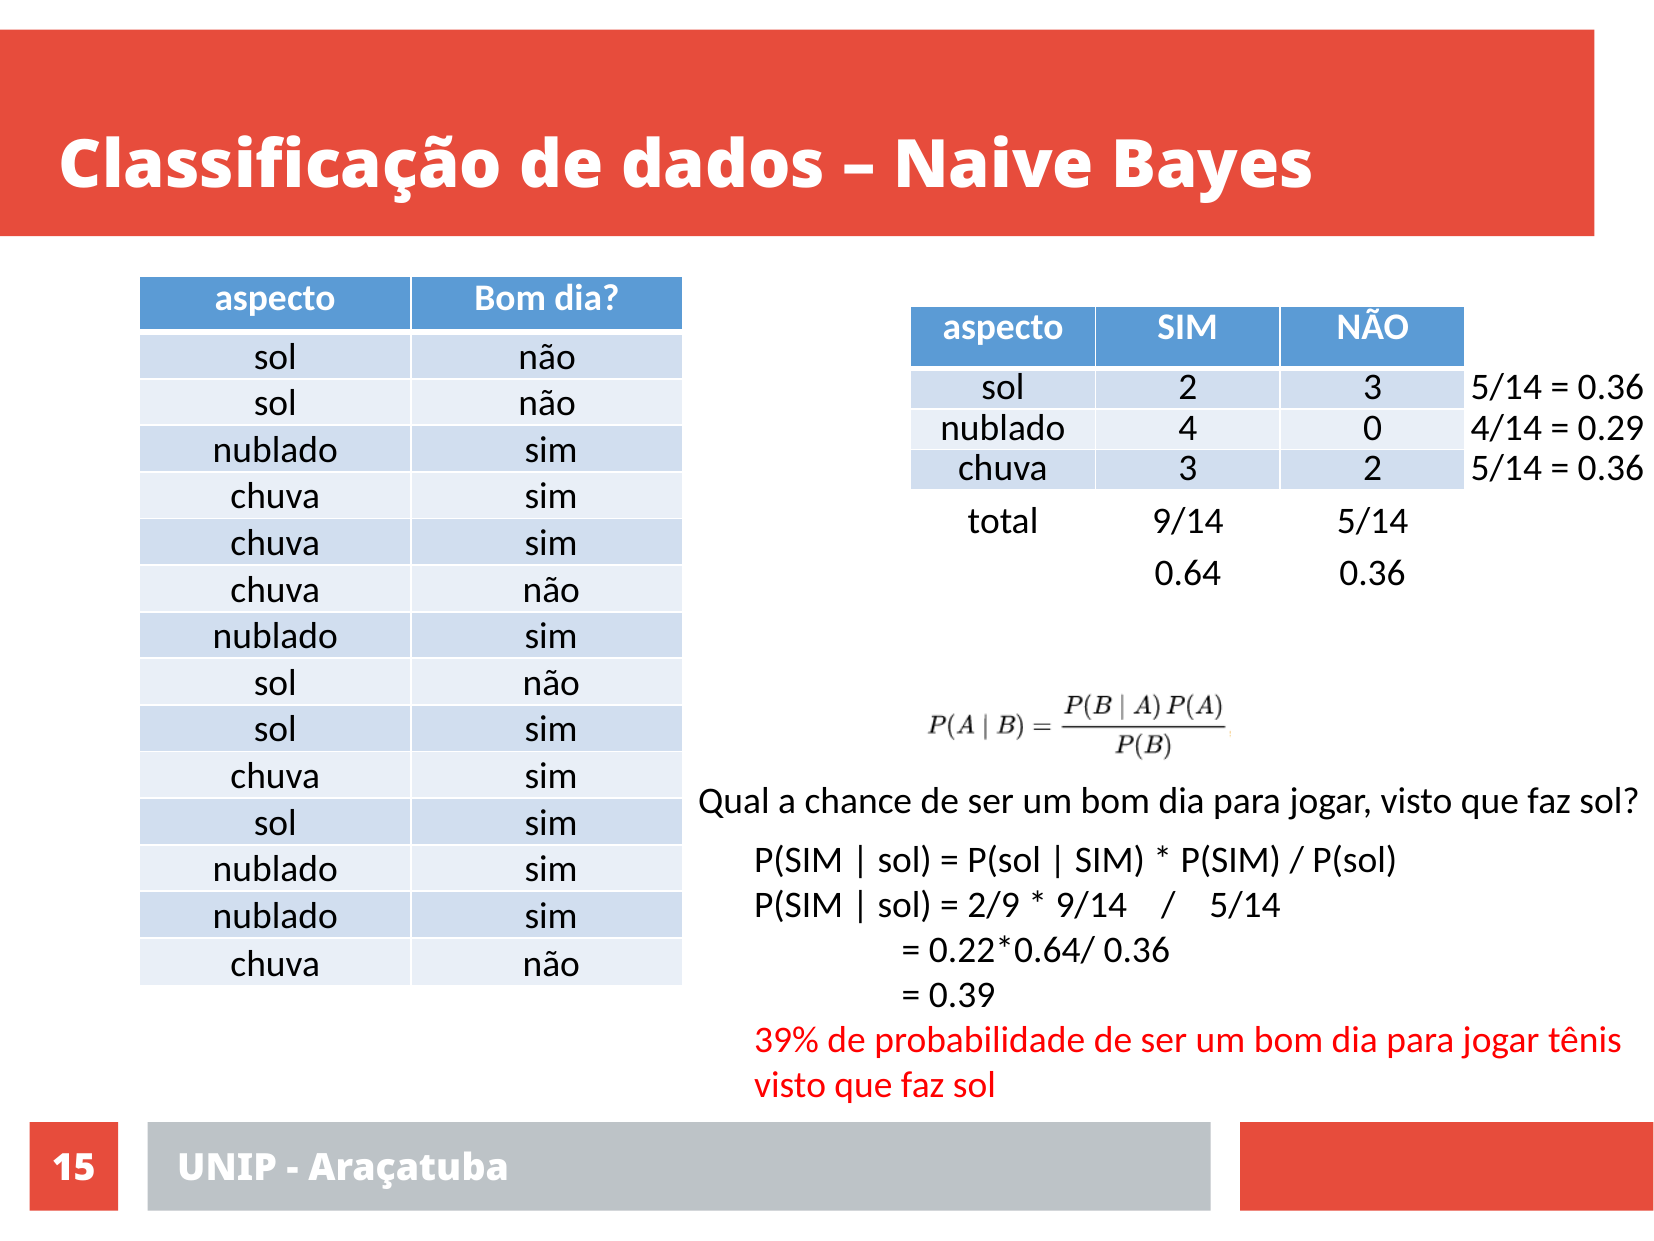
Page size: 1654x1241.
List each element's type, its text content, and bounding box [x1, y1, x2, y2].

table_cell 3 [1096, 450, 1279, 489]
table_cell nublado [140, 846, 410, 890]
table_cell sim [412, 752, 682, 797]
table_cell chuva [140, 473, 410, 518]
table_cell sol [140, 335, 410, 378]
table_cell sim [412, 613, 682, 657]
table_cell 5/14 = 0.36 [1466, 450, 1649, 489]
table_cell 3 [1281, 371, 1464, 408]
table_header aspecto [140, 277, 410, 329]
table_cell não [412, 335, 682, 378]
table_cell 5/14 [1281, 491, 1464, 542]
table_cell chuva [140, 566, 410, 611]
table_cell 0 [1281, 410, 1464, 449]
table_cell sim [412, 706, 682, 751]
table_cell chuva [911, 450, 1095, 489]
table_header SIM [1096, 307, 1279, 366]
picture [917, 681, 1231, 769]
table_cell [1466, 544, 1649, 594]
table_cell nublado [911, 410, 1095, 449]
table_cell chuva [140, 519, 410, 564]
table_cell sim [412, 846, 682, 890]
table_cell sol [911, 371, 1095, 408]
table_cell sol [140, 706, 410, 751]
table_cell 2 [1096, 371, 1279, 408]
table_cell 0.64 [1096, 544, 1279, 594]
table_cell [1466, 491, 1649, 542]
table_cell chuva [140, 752, 410, 797]
table_cell total [911, 491, 1095, 542]
title Classificação de dados – Naive Bayes [59, 59, 1595, 207]
table_cell 0.36 [1281, 544, 1464, 594]
table_cell sol [140, 799, 410, 844]
table_cell sol [140, 659, 410, 704]
table_cell não [412, 566, 682, 611]
table_cell nublado [140, 426, 410, 471]
text_box P(SIM | sol) = P(sol | SIM) * P(SIM) / P(sol) P(SIM | sol) = 2/9 * 9/14 / 5/14 = 0.22*0.64/ 0.36 = 0.39 39% de probabilidade de ser um bom dia para jogar tênis visto que faz sol [739, 828, 1647, 1113]
table_cell nublado [140, 892, 410, 937]
table_cell 2 [1281, 450, 1464, 489]
table_cell 9/14 [1096, 491, 1279, 542]
table_header aspecto [911, 307, 1095, 366]
text_box Qual a chance de ser um bom dia para jogar, visto que faz sol? [683, 769, 1654, 829]
table_cell 4/14 = 0.29 [1466, 410, 1649, 449]
table_cell 5/14 = 0.36 [1466, 371, 1649, 408]
table_cell não [412, 380, 682, 424]
table_cell sim [412, 892, 682, 937]
table_header NÃO [1281, 307, 1464, 366]
table_cell sim [412, 799, 682, 844]
table_cell sol [140, 380, 410, 424]
table_cell não [412, 939, 682, 985]
table_cell não [412, 659, 682, 704]
table_cell 4 [1096, 410, 1279, 449]
table_header Bom dia? [412, 277, 682, 329]
table_cell sim [412, 473, 682, 518]
table_cell sim [412, 426, 682, 471]
table_header [1466, 307, 1649, 366]
table_cell sim [412, 519, 682, 564]
table_cell chuva [140, 939, 410, 985]
table_cell [911, 544, 1095, 594]
table_cell nublado [140, 613, 410, 657]
